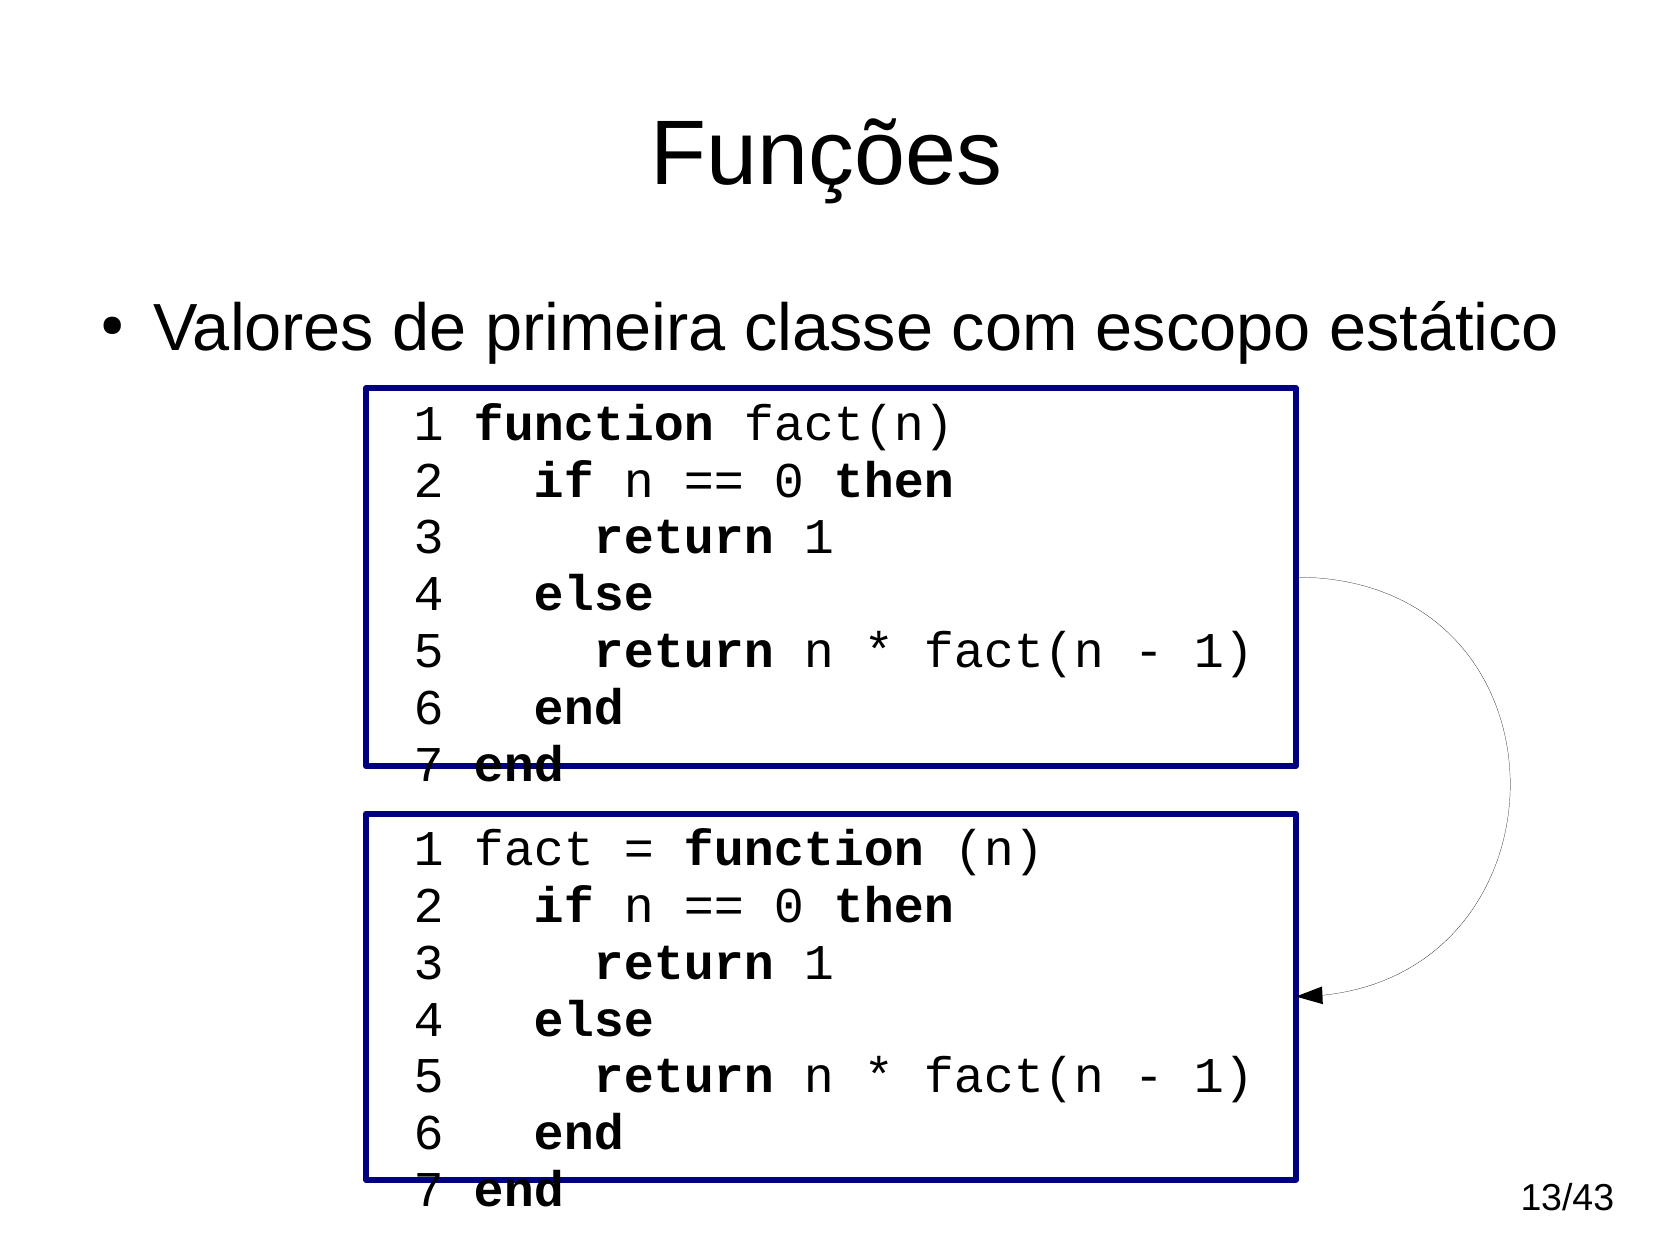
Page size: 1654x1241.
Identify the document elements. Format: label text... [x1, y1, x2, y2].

list Valores de primeira classe com escopo estático [82, 290, 1571, 1109]
title Funções [82, 49, 1571, 257]
text_box 1 fact = function (n) 2 if n == 0 then 3 return 1 4 else 5 return n * fact(n - 1) 6 end 7 end [365, 813, 1296, 1180]
text_box 1 function fact(n) 2 if n == 0 then 3 return 1 4 else 5 return n * fact(n - 1) 6 end 7 end [365, 388, 1296, 766]
text_box 13/43 [1495, 1168, 1630, 1239]
